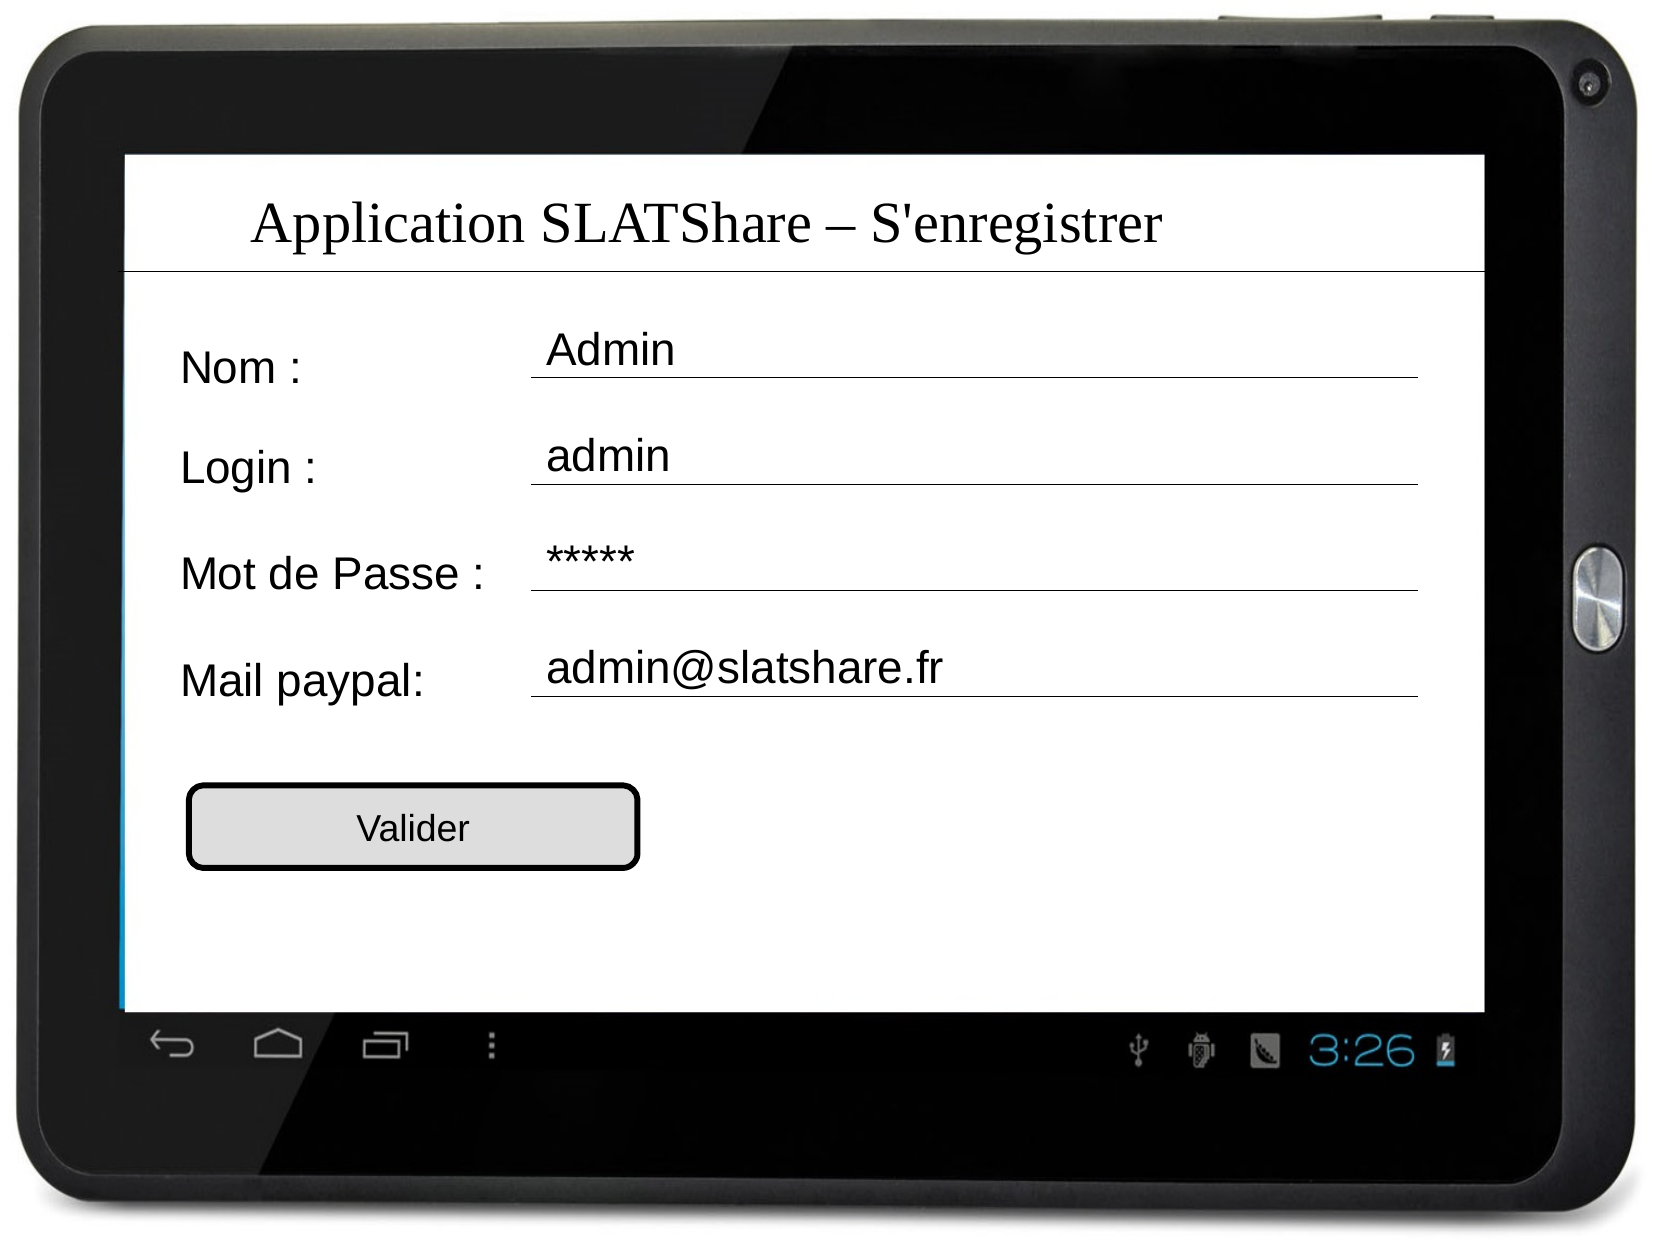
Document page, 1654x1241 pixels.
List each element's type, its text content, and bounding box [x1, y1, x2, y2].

text_box Mail paypal: [165, 643, 449, 710]
text_box Valider [188, 785, 638, 868]
text_box admin@slatshare.fr [531, 630, 1429, 697]
text_box Application SLATShare – S'enregistrer [236, 177, 1477, 258]
text_box Nom : [165, 330, 425, 397]
text_box Mot de Passe : [165, 536, 508, 603]
text_box admin [531, 418, 1429, 485]
text_box Admin [531, 311, 1429, 378]
text_box Login : [165, 429, 425, 496]
text_box ***** [531, 524, 1429, 591]
picture [0, 0, 1654, 1241]
